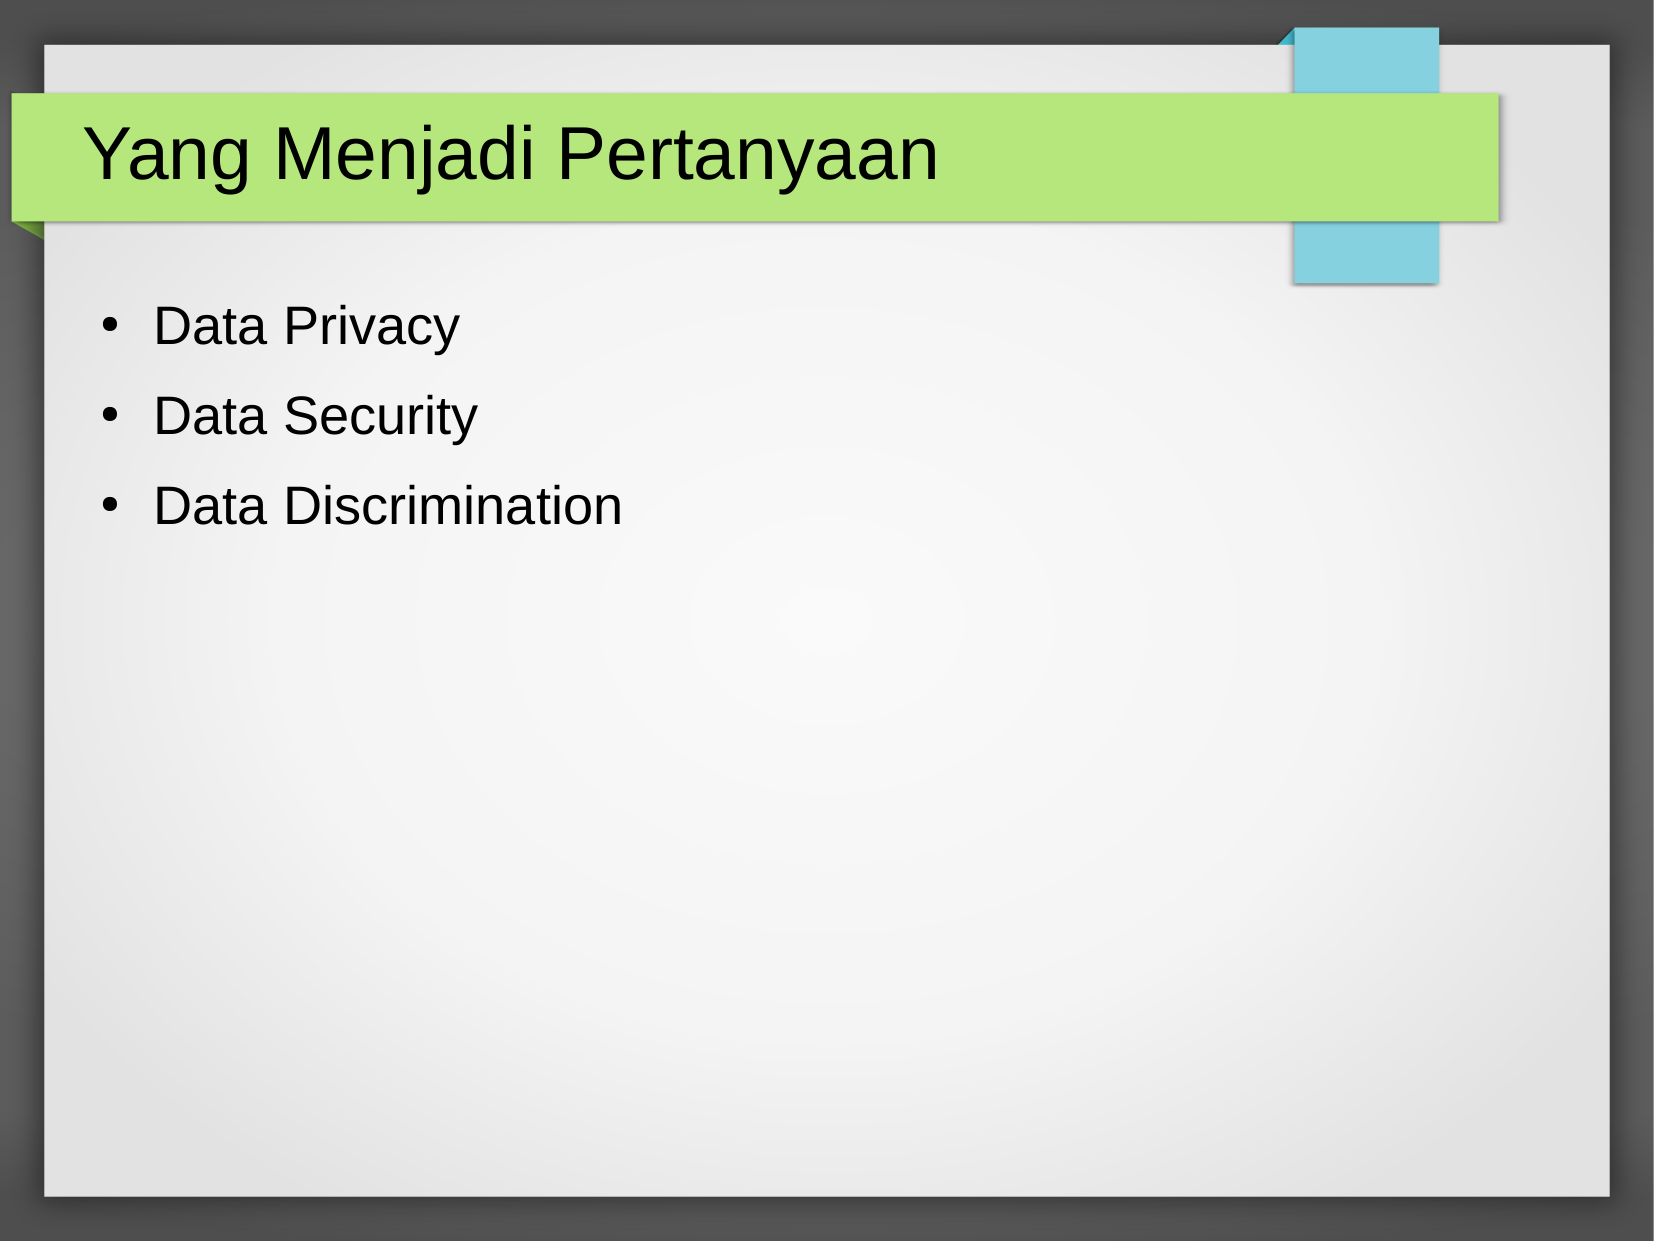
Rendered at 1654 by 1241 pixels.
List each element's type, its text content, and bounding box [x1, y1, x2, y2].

picture [0, 0, 1654, 1241]
list Data Privacy Data Security Data Discrimination [82, 295, 1571, 1015]
title Yang Menjadi Pertanyaan [82, 94, 1264, 213]
